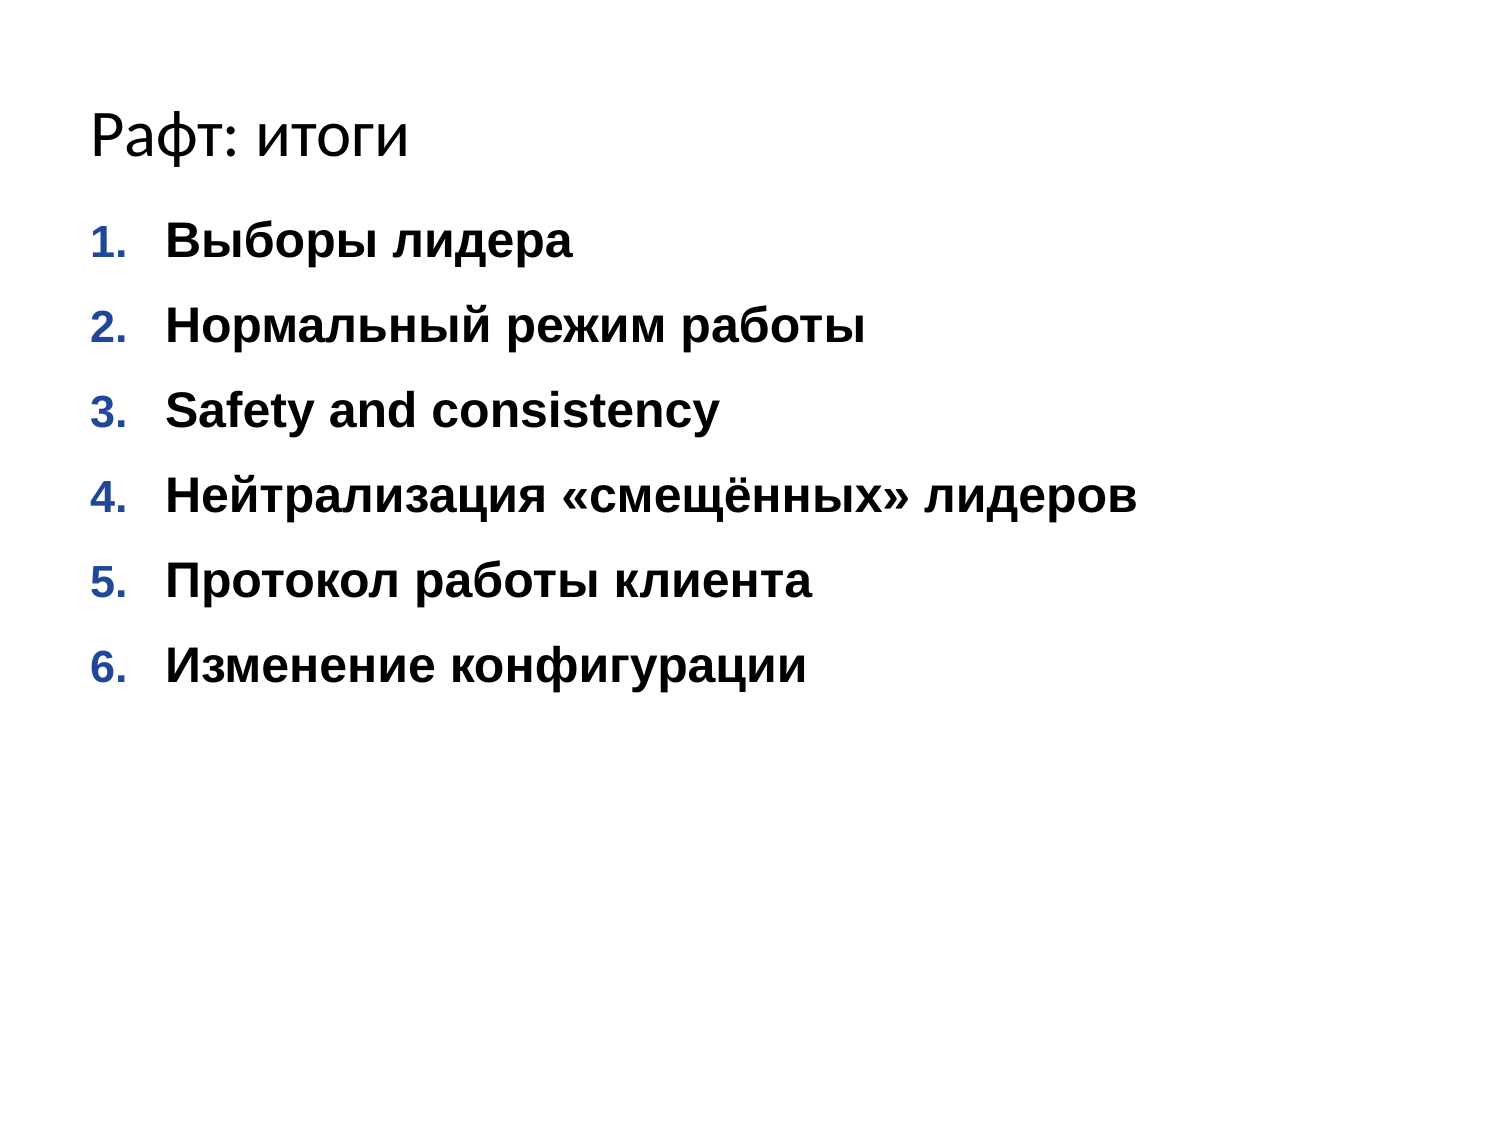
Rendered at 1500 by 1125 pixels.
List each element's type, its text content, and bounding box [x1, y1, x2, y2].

title Рафт: итоги [75, 79, 1425, 180]
list Выборы лидера Нормальный режим работы Safety and consistency Нейтрализация «смещённых» лидеров Протокол работы клиента Изменение конфигурации [75, 200, 1425, 1005]
